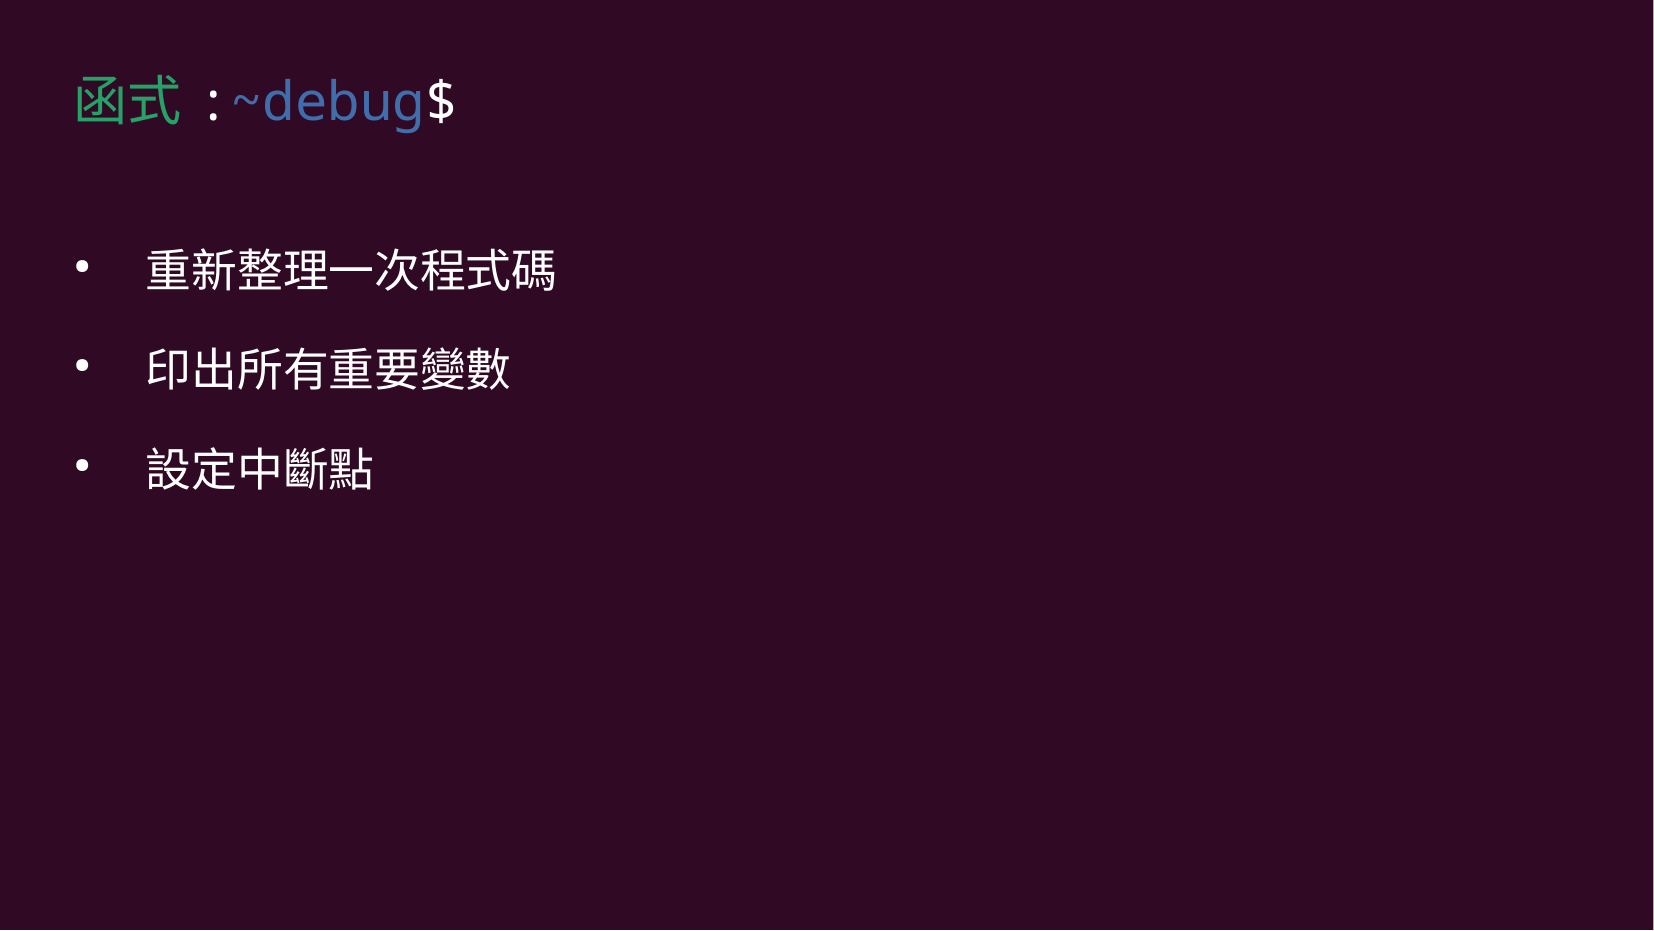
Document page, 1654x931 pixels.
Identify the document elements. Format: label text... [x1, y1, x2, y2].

text_box 重新整理一次程式碼 印出所有重要變數 設定中斷點 [59, 193, 1613, 672]
text_box 函式:~debug$ [59, 55, 1201, 139]
